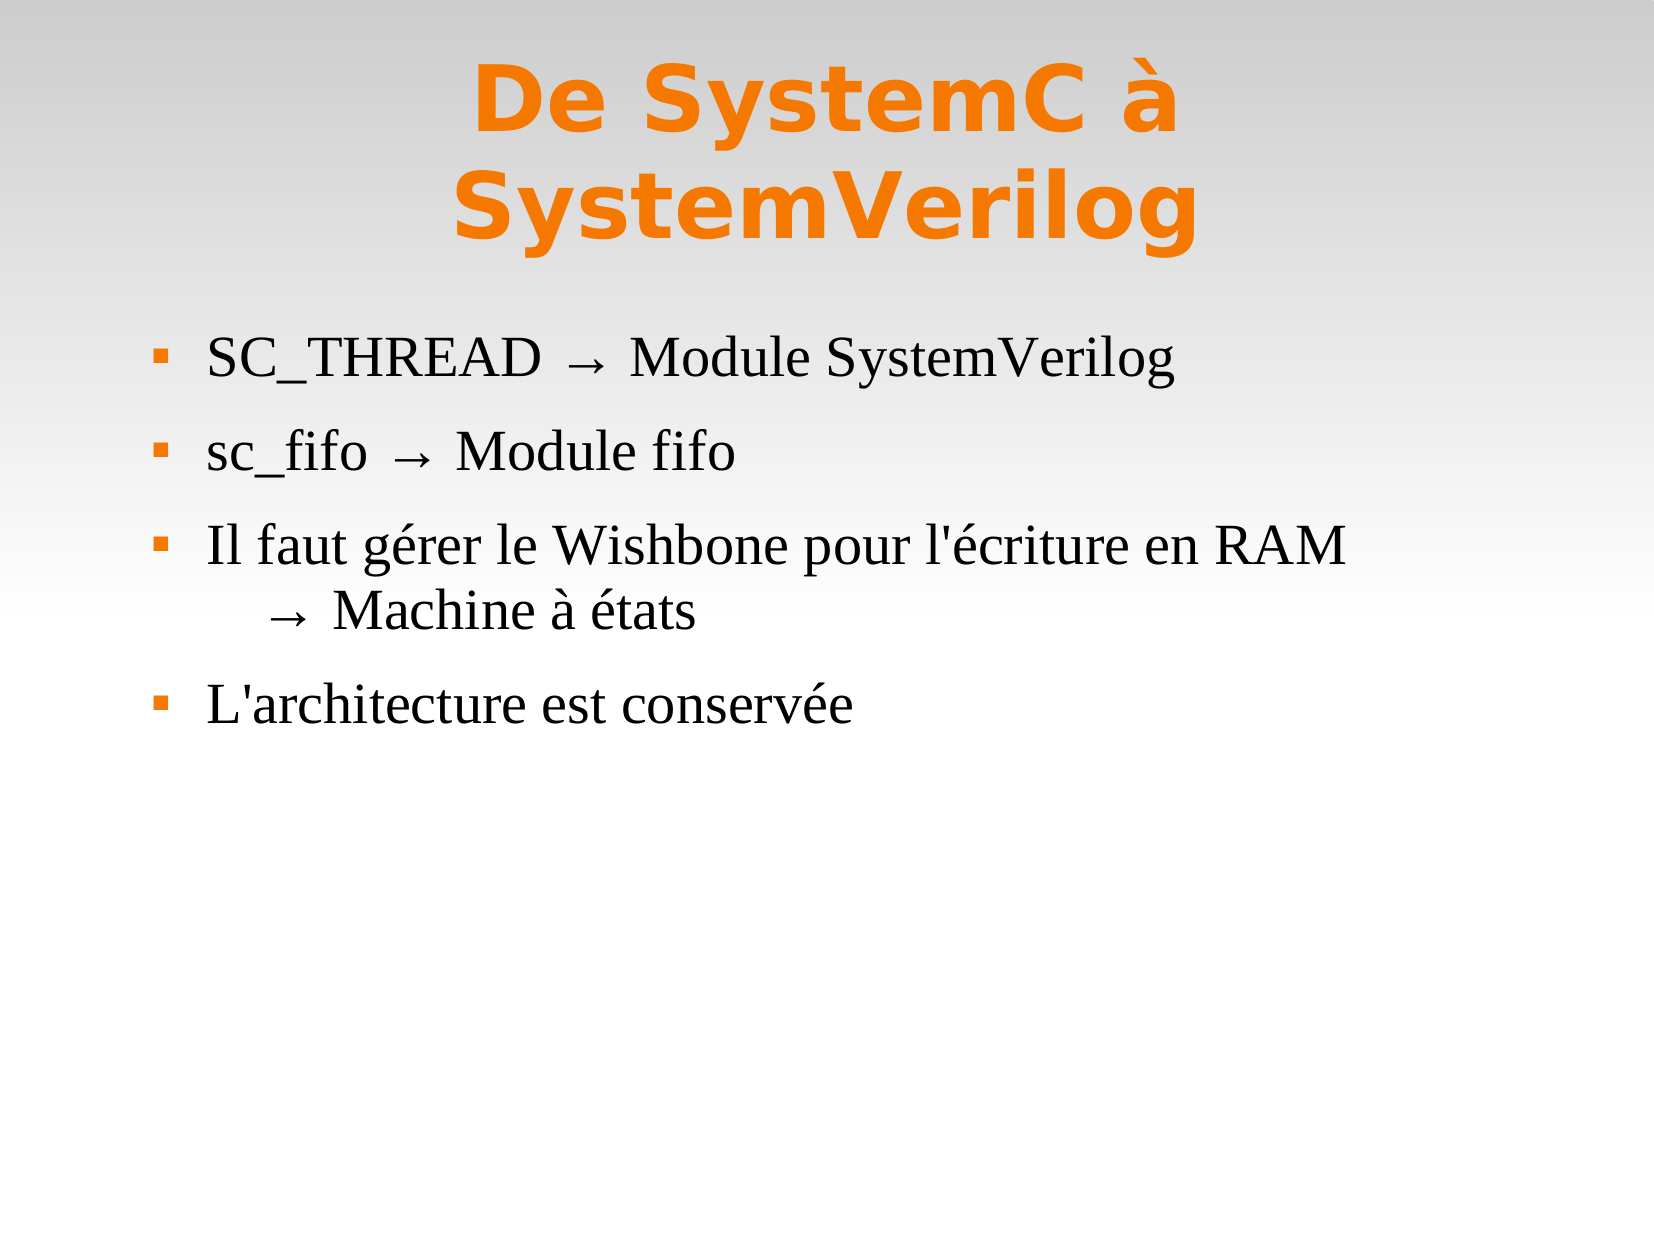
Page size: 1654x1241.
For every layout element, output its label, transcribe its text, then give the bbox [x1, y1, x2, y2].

list SC_THREAD → Module SystemVerilog sc_fifo → Module fifo Il faut gérer le Wishbone pour l'écriture en RAM → Machine à états L'architecture est conservée [118, 324, 1607, 1144]
title De SystemC à SystemVerilog [82, 45, 1571, 261]
